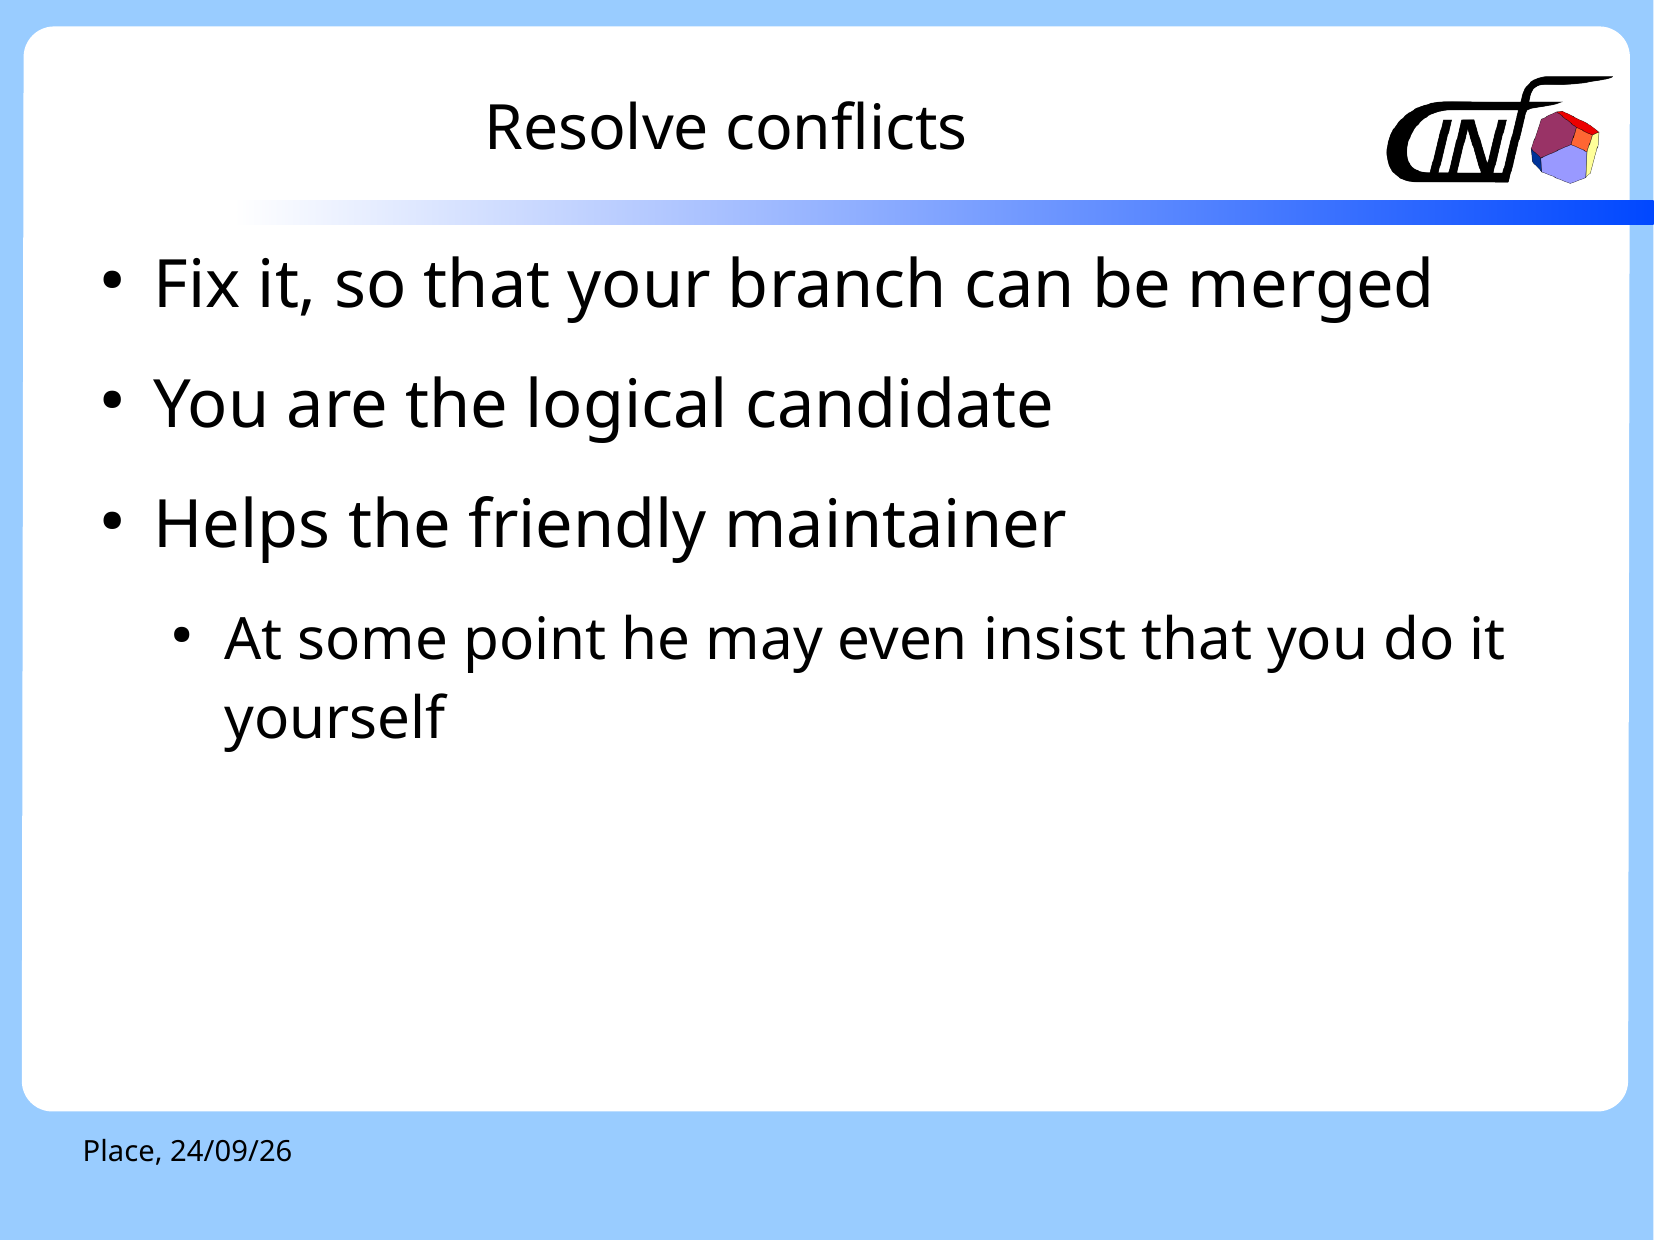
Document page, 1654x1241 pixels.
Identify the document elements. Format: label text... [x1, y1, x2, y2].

list Fix it, so that your branch can be merged You are the logical candidate Helps the friendly maintainer At some point he may even insist that you do it yourself [82, 236, 1571, 1055]
picture [1386, 76, 1613, 184]
title Resolve conflicts [82, 49, 1371, 201]
